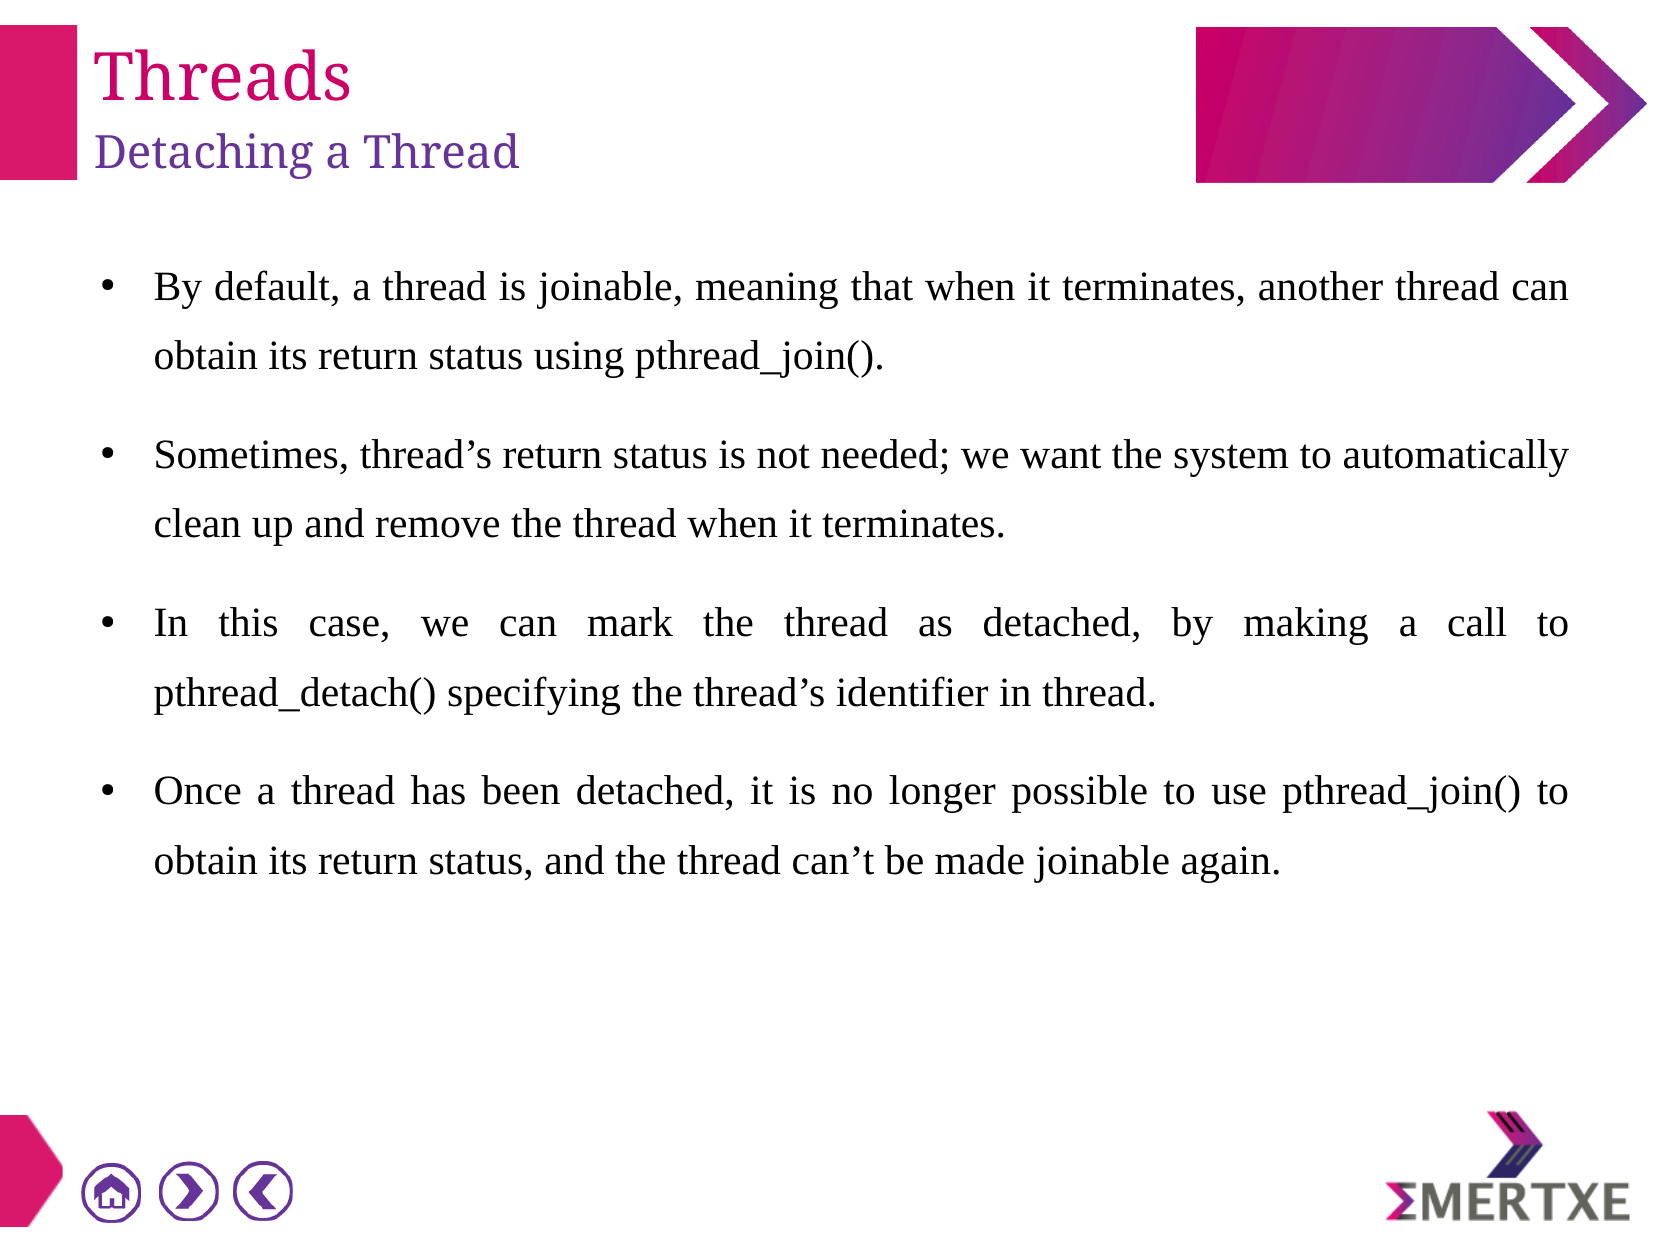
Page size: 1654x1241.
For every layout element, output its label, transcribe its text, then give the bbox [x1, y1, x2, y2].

picture [233, 1161, 293, 1221]
picture [1385, 1107, 1631, 1221]
list By default, a thread is joinable, meaning that when it terminates, another thread can obtain its return status using pthread_join(). Sometimes, thread’s return status is not needed; we want the system to automatically clean up and remove the thread when it terminates. In this case, we can mark the thread as detached, by making a call to pthread_detach() specifying the thread’s identifier in thread. Once a thread has been detached, it is no longer possible to use pthread_join() to obtain its return status, and the thread can’t be made joinable again. [82, 240, 1571, 1094]
picture [1571, 27, 1647, 183]
picture [81, 1163, 141, 1223]
picture [159, 1161, 219, 1221]
title Threads Detaching a Thread [93, 2, 1571, 210]
